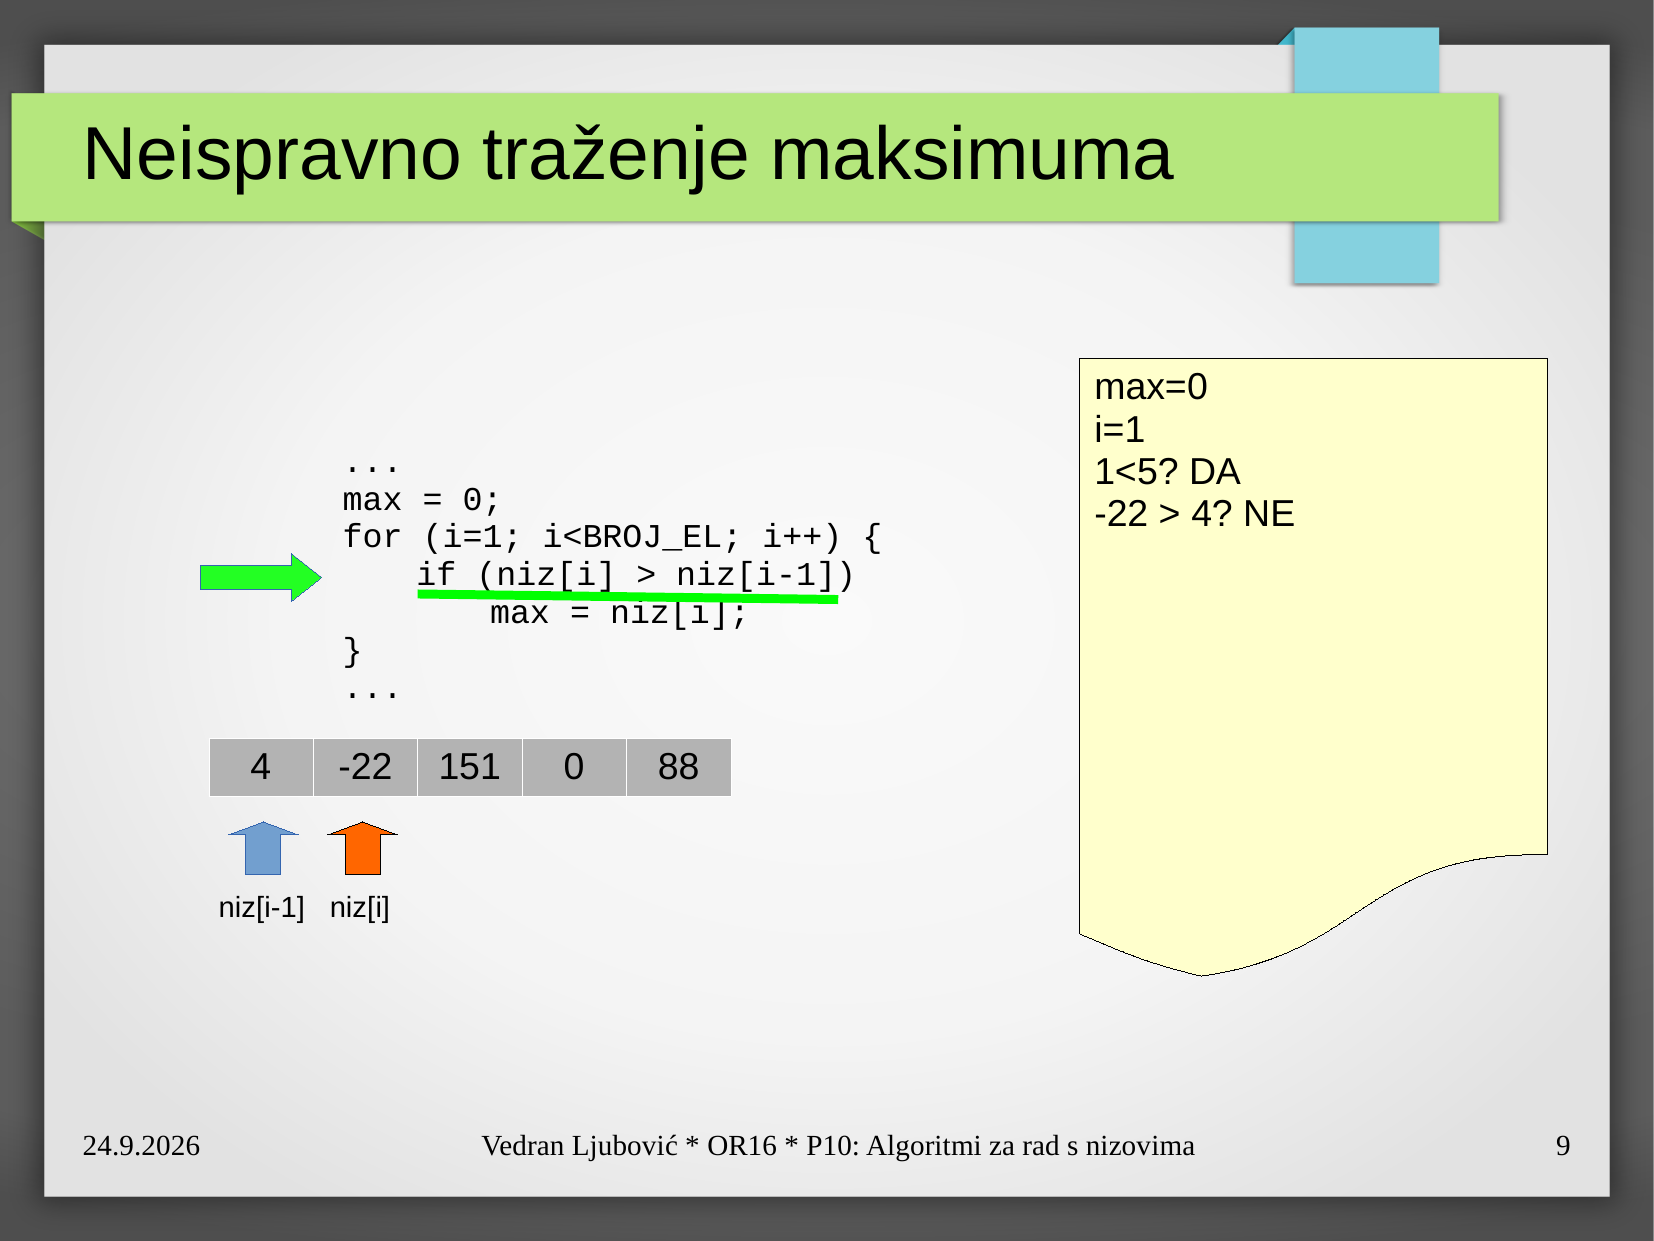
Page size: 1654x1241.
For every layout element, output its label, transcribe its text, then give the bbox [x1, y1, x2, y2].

picture [0, 0, 1654, 1241]
table_header 0 [523, 739, 626, 796]
text_box [327, 821, 398, 875]
table_header 4 [210, 739, 313, 796]
text_box ... max = 0; for (i=1; i<BROJ_EL; i++) { if (niz[i] > niz[i-1]) max = niz[i]; } ... [254, 399, 1306, 1034]
text_box [200, 553, 322, 602]
text_box niz[i-1] niz[i] [143, 880, 482, 935]
text_box [228, 821, 299, 875]
table_header 88 [627, 739, 731, 796]
table_header -22 [314, 739, 417, 796]
text_box max=0 i=1 1<5? DA -22 > 4? NE [1079, 358, 1548, 977]
table_header 151 [418, 739, 522, 796]
title Neispravno traženje maksimuma [82, 94, 1264, 213]
